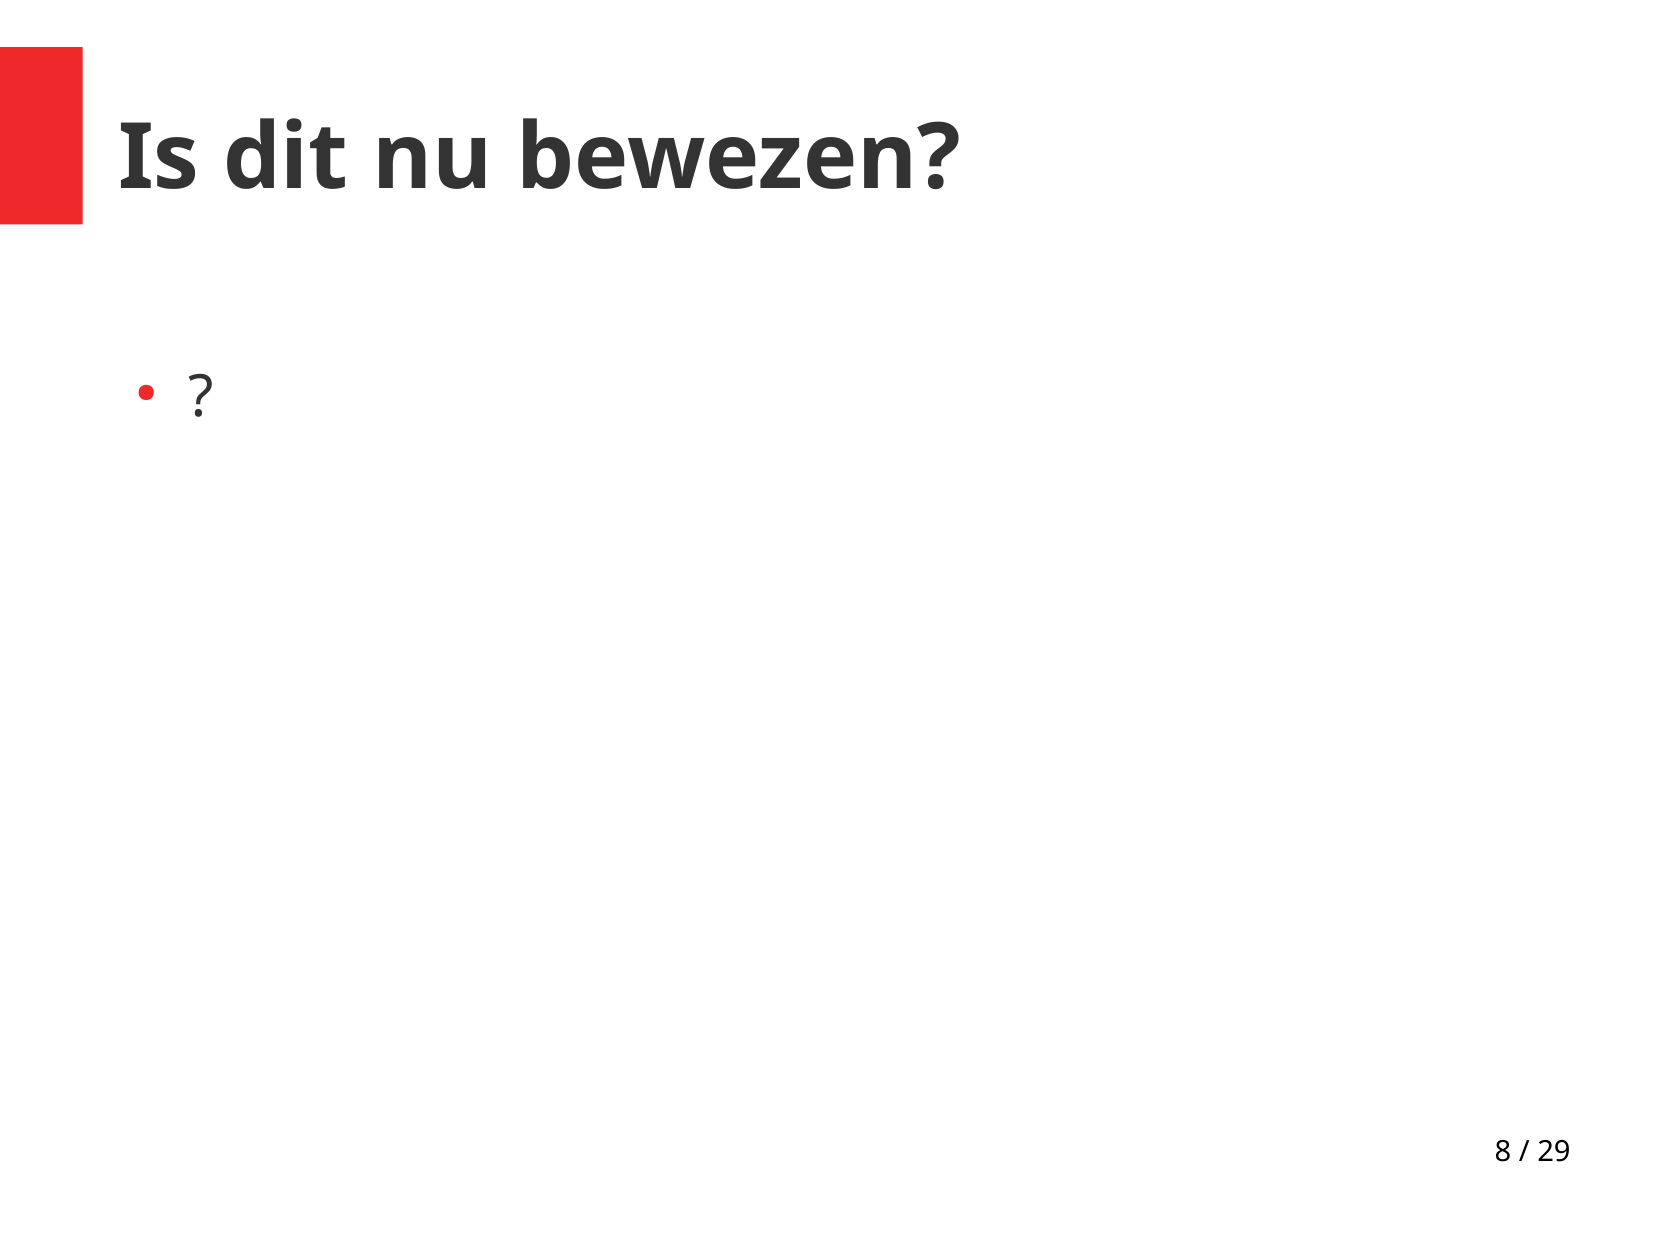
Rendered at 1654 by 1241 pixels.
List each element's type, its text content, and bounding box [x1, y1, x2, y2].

list ? [118, 354, 1536, 1074]
title Is dit nu bewezen? [118, 49, 1571, 257]
